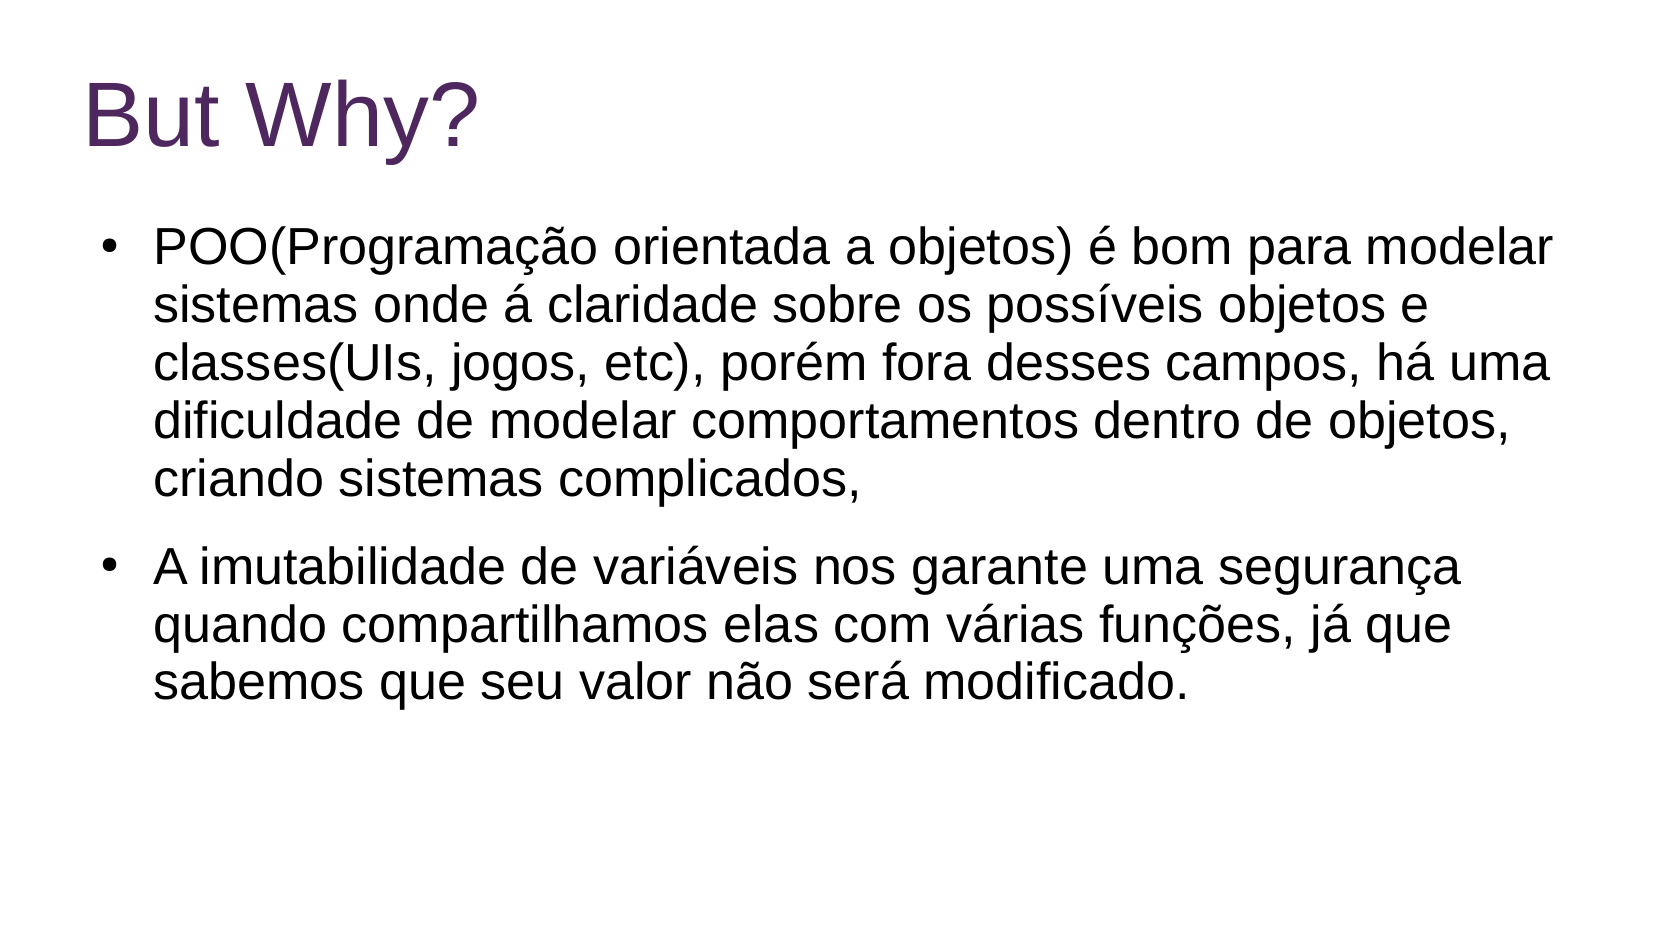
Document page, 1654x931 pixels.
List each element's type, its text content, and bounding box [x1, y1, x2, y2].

title But Why? [82, 37, 1571, 193]
list POO(Programação orientada a objetos) é bom para modelar sistemas onde á claridade sobre os possíveis objetos e classes(UIs, jogos, etc), porém fora desses campos, há uma dificuldade de modelar comportamentos dentro de objetos, criando sistemas complicados, A imutabilidade de variáveis nos garante uma segurança quando compartilhamos elas com várias funções, já que sabemos que seu valor não será modificado. [82, 217, 1571, 758]
